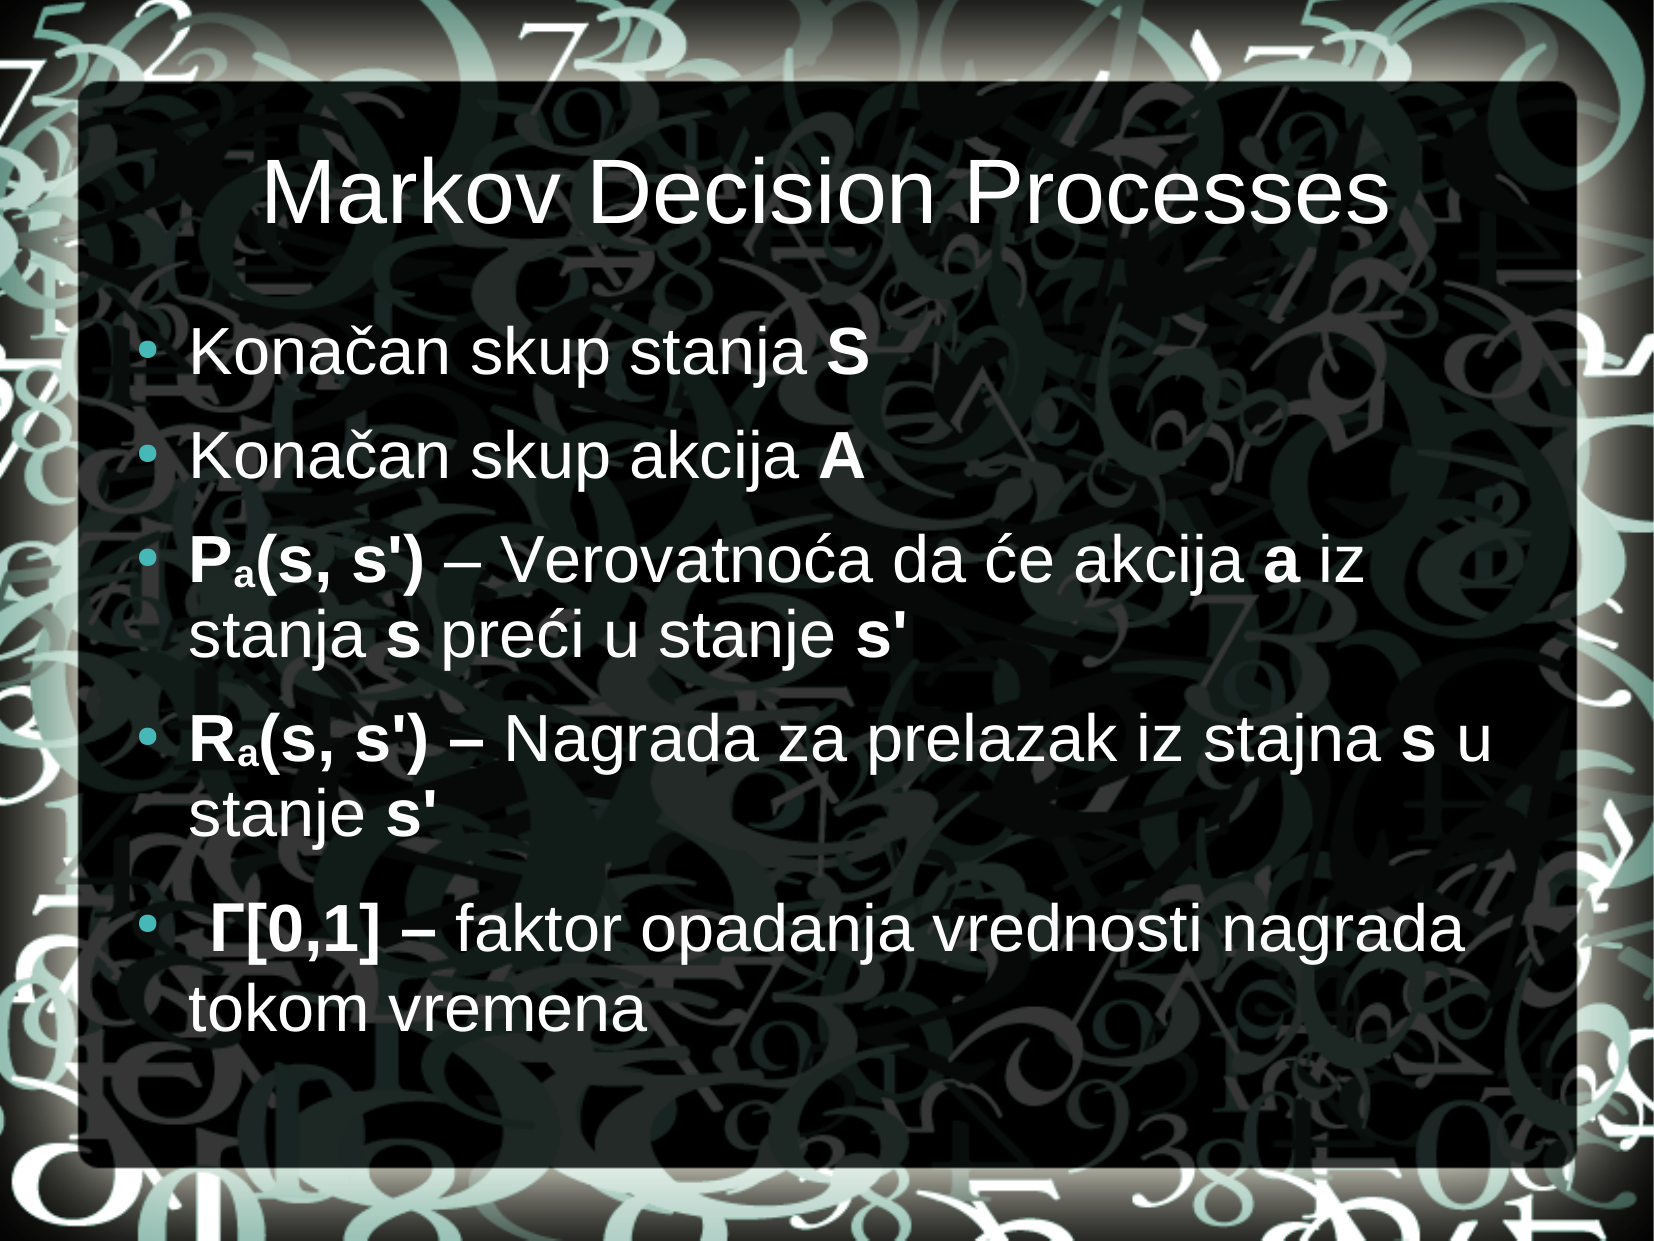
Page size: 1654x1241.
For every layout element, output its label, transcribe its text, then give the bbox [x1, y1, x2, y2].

list Konačan skup stanja S Konačan skup akcija A Pa(s, s') – Verovatnoća da će akcija a iz stanja s preći u stanje s' Ra(s, s') – Nagrada za prelazak iz stajna s u stanje s' Γ[0,1] – faktor opadanja vrednosti nagrada tokom vremena [118, 313, 1542, 1088]
picture [0, 0, 1654, 1241]
title Markov Decision Processes [82, 88, 1571, 296]
